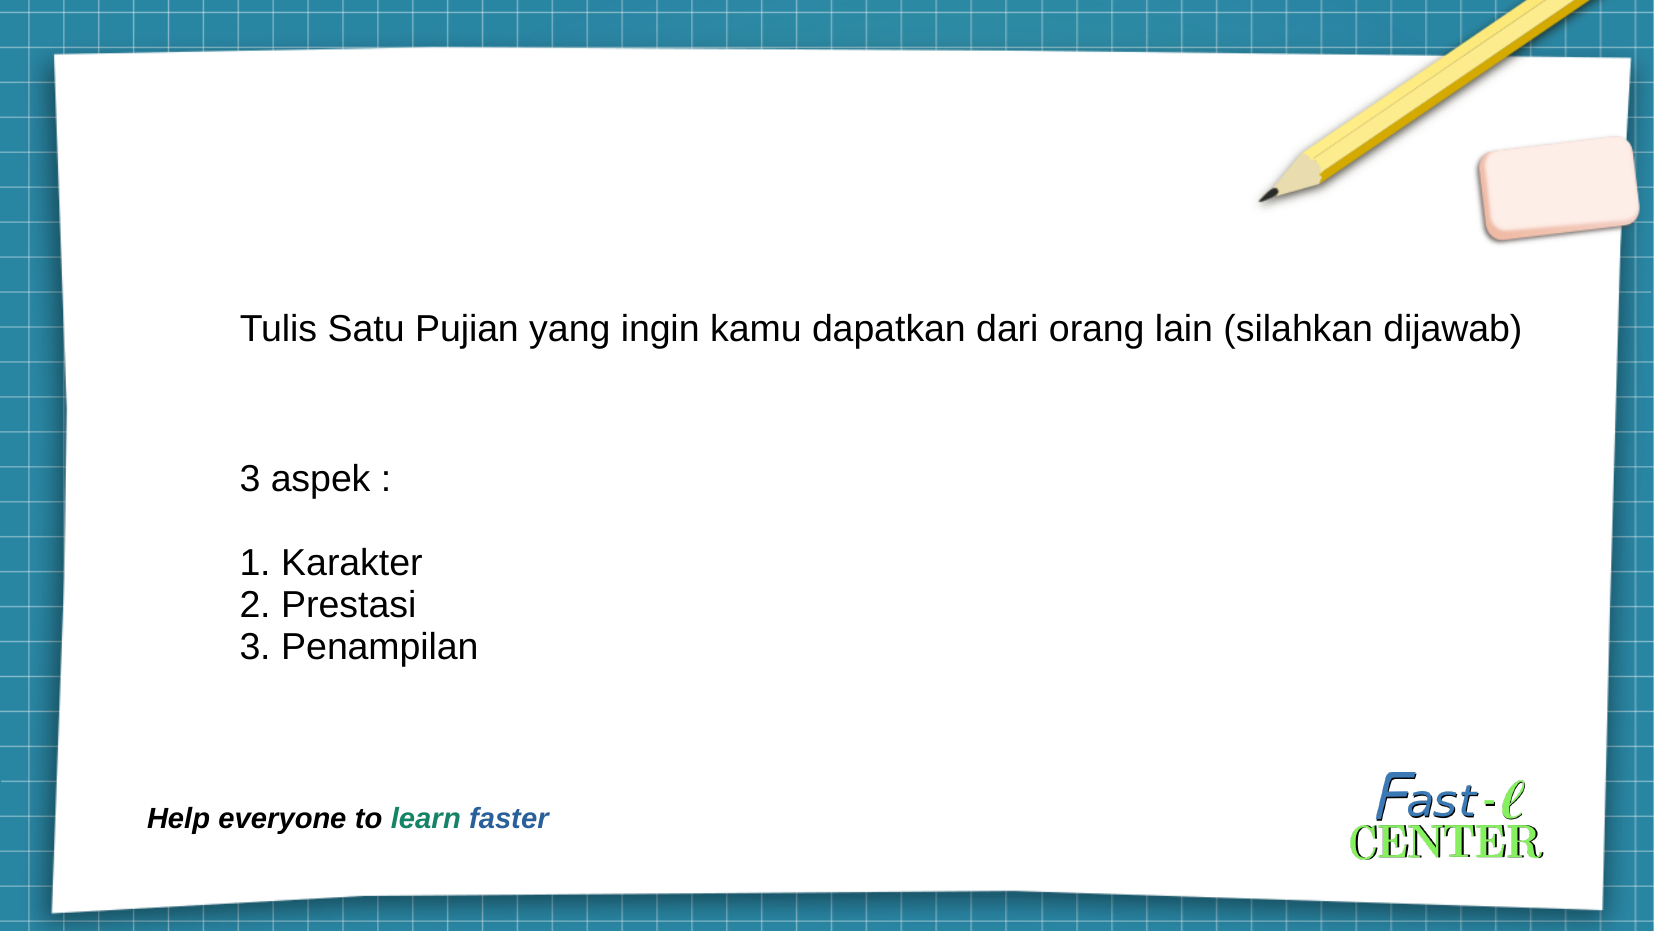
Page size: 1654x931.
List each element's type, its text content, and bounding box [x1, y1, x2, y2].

text_box Tulis Satu Pujian yang ingin kamu dapatkan dari orang lain (silahkan dijawab) [225, 300, 1538, 357]
text_box Help everyone to learn faster [132, 791, 658, 840]
picture [0, 0, 1654, 931]
text_box 3 aspek : 1. Karakter 2. Prestasi 3. Penampilan [224, 450, 494, 675]
